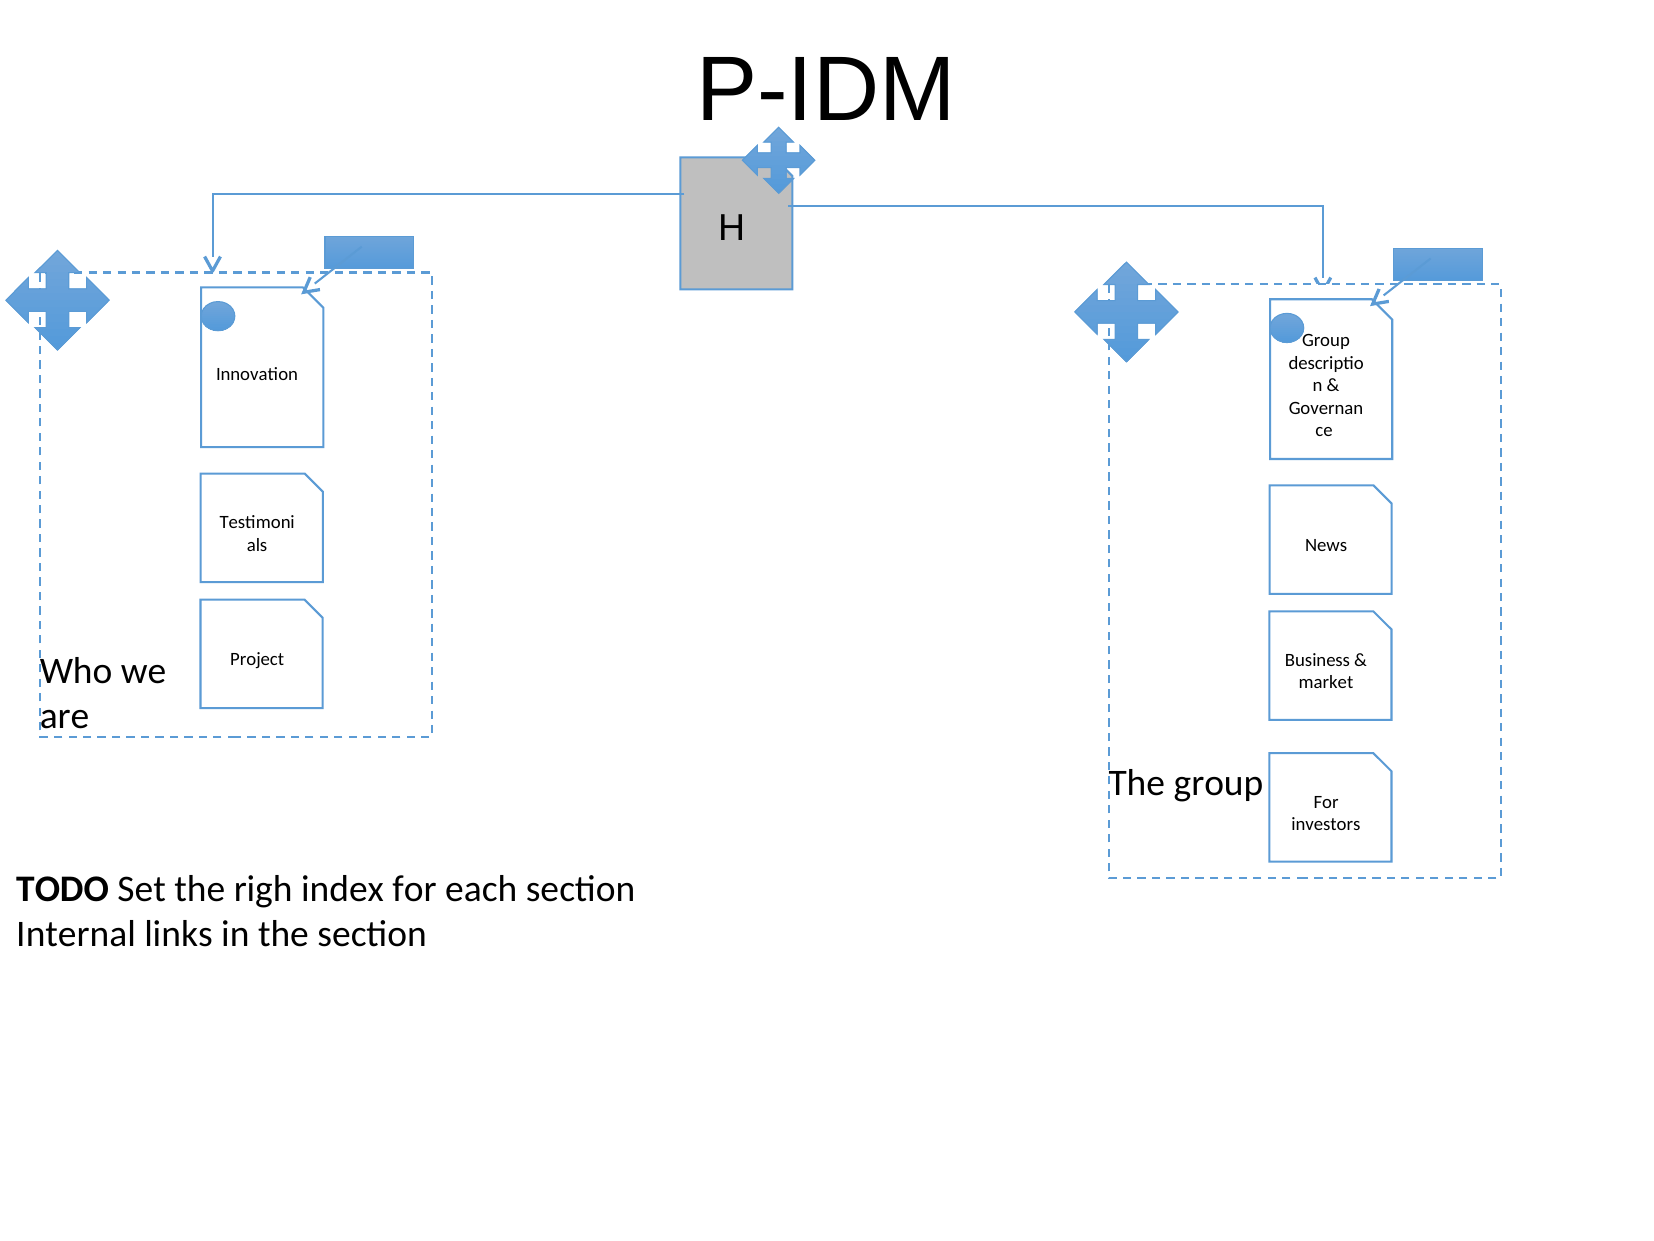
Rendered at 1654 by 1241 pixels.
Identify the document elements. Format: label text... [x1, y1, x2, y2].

text_box TODO Set the righ index for each section Internal links in the section [1, 857, 721, 962]
text_box [1074, 262, 1501, 878]
text_box [5, 250, 432, 737]
text_box Innovation [201, 287, 324, 448]
text_box [324, 236, 414, 269]
text_box For investors [1269, 753, 1392, 862]
text_box Group description & Governance [1270, 299, 1393, 459]
text_box Testimonials [200, 473, 323, 583]
text_box News [1269, 485, 1392, 594]
text_box [742, 127, 815, 194]
text_box Business & market [1269, 611, 1392, 720]
text_box The group [1093, 750, 1281, 811]
text_box Project [200, 599, 323, 709]
title P-IDM [82, 34, 1571, 145]
text_box H [787, 170, 793, 178]
text_box Who we are [24, 638, 212, 744]
text_box [1393, 248, 1483, 281]
text_box H [680, 157, 793, 290]
